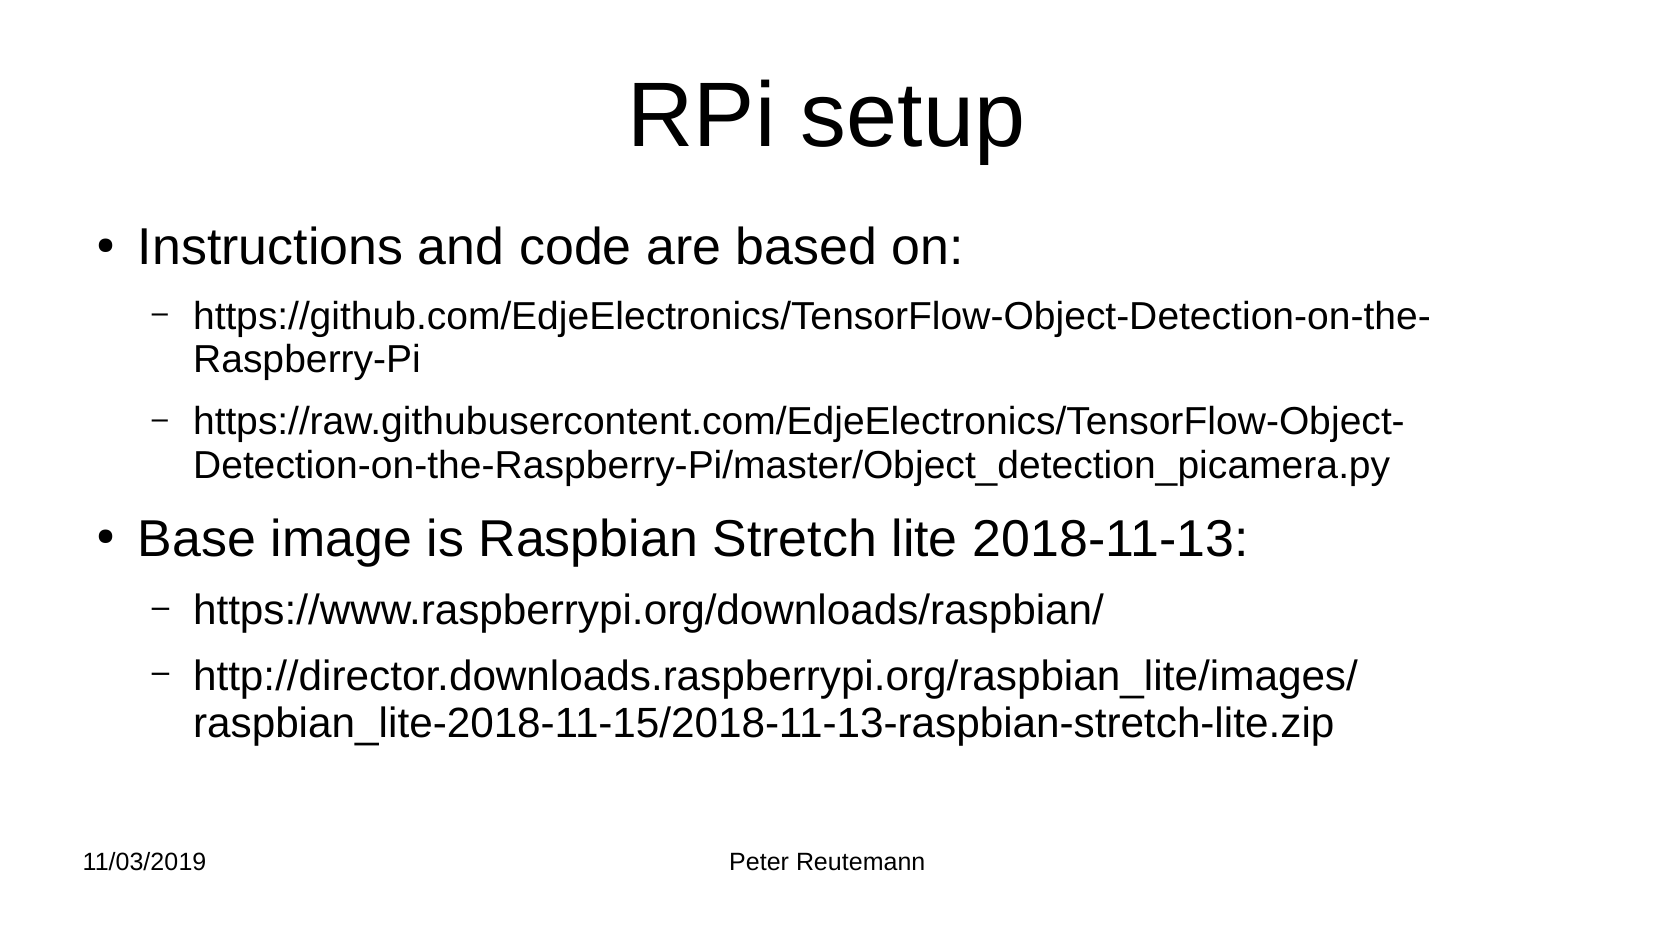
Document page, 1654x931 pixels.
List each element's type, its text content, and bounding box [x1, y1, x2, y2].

list Instructions and code are based on: https://github.com/EdjeElectronics/TensorFlow-Object-Detection-on-the-Raspberry-Pi https://raw.githubusercontent.com/EdjeElectronics/TensorFlow-Object-Detection-on-the-Raspberry-Pi/master/Object_detection_picamera.py Base image is Raspbian Stretch lite 2018-11-13: https://www.raspberrypi.org/downloads/raspbian/ http://director.downloads.raspberrypi.org/raspbian_lite/images/raspbian_lite-2018-11-15/2018-11-13-raspbian-stretch-lite.zip [82, 217, 1571, 758]
title RPi setup [82, 37, 1571, 193]
